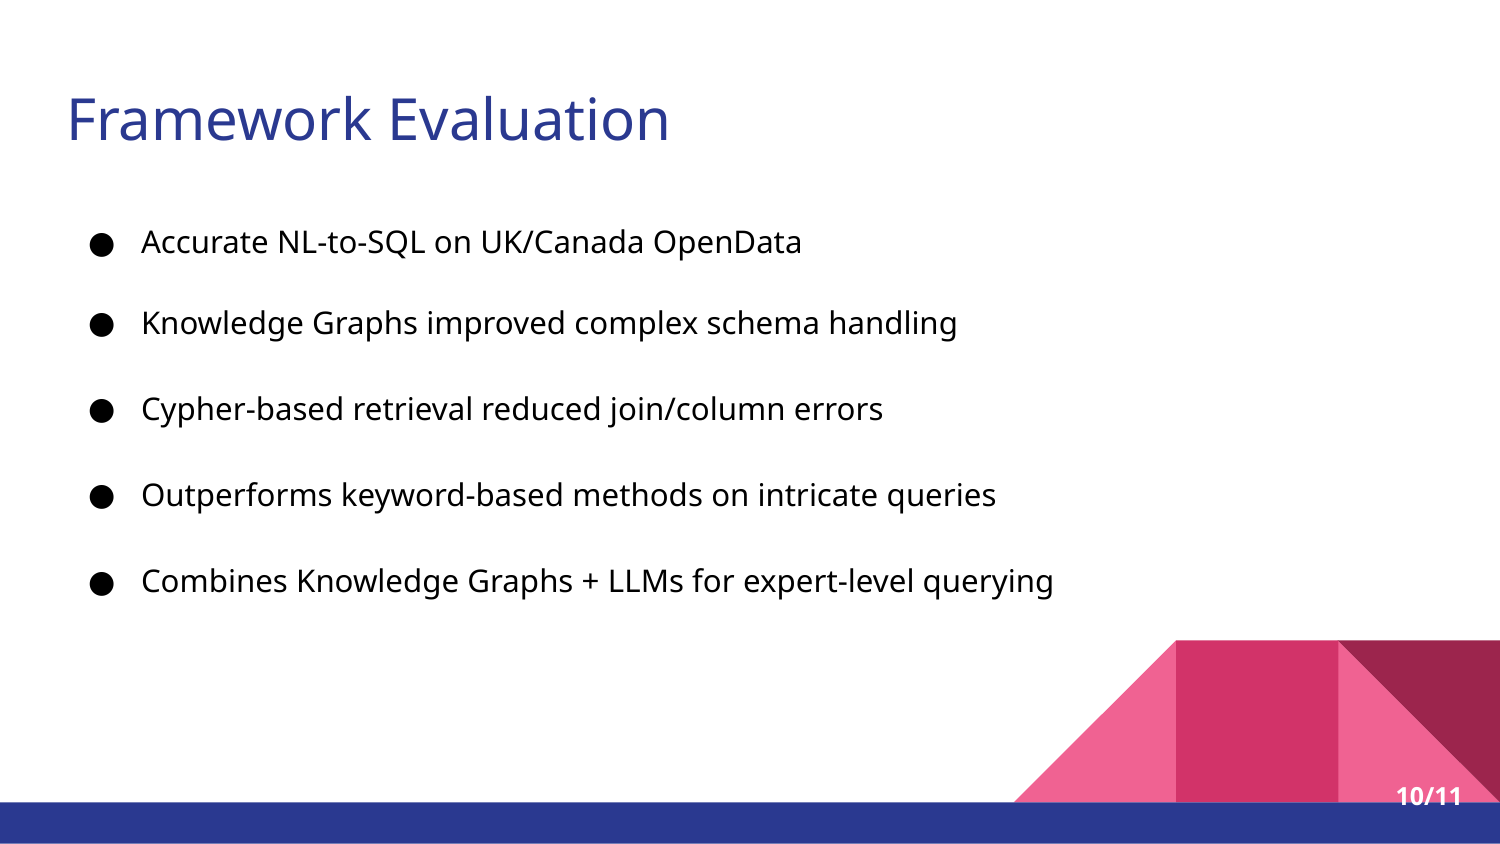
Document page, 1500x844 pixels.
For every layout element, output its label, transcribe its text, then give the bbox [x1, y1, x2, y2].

title Framework Evaluation [51, 67, 1449, 167]
list Accurate NL-to-SQL on UK/Canada OpenData Knowledge Graphs improved complex schema handling Cypher-based retrieval reduced join/column errors Outperforms keyword-based methods on intricate queries Combines Knowledge Graphs + LLMs for expert-level querying [51, 201, 1449, 750]
slide_number 10/11 [1372, 762, 1478, 828]
